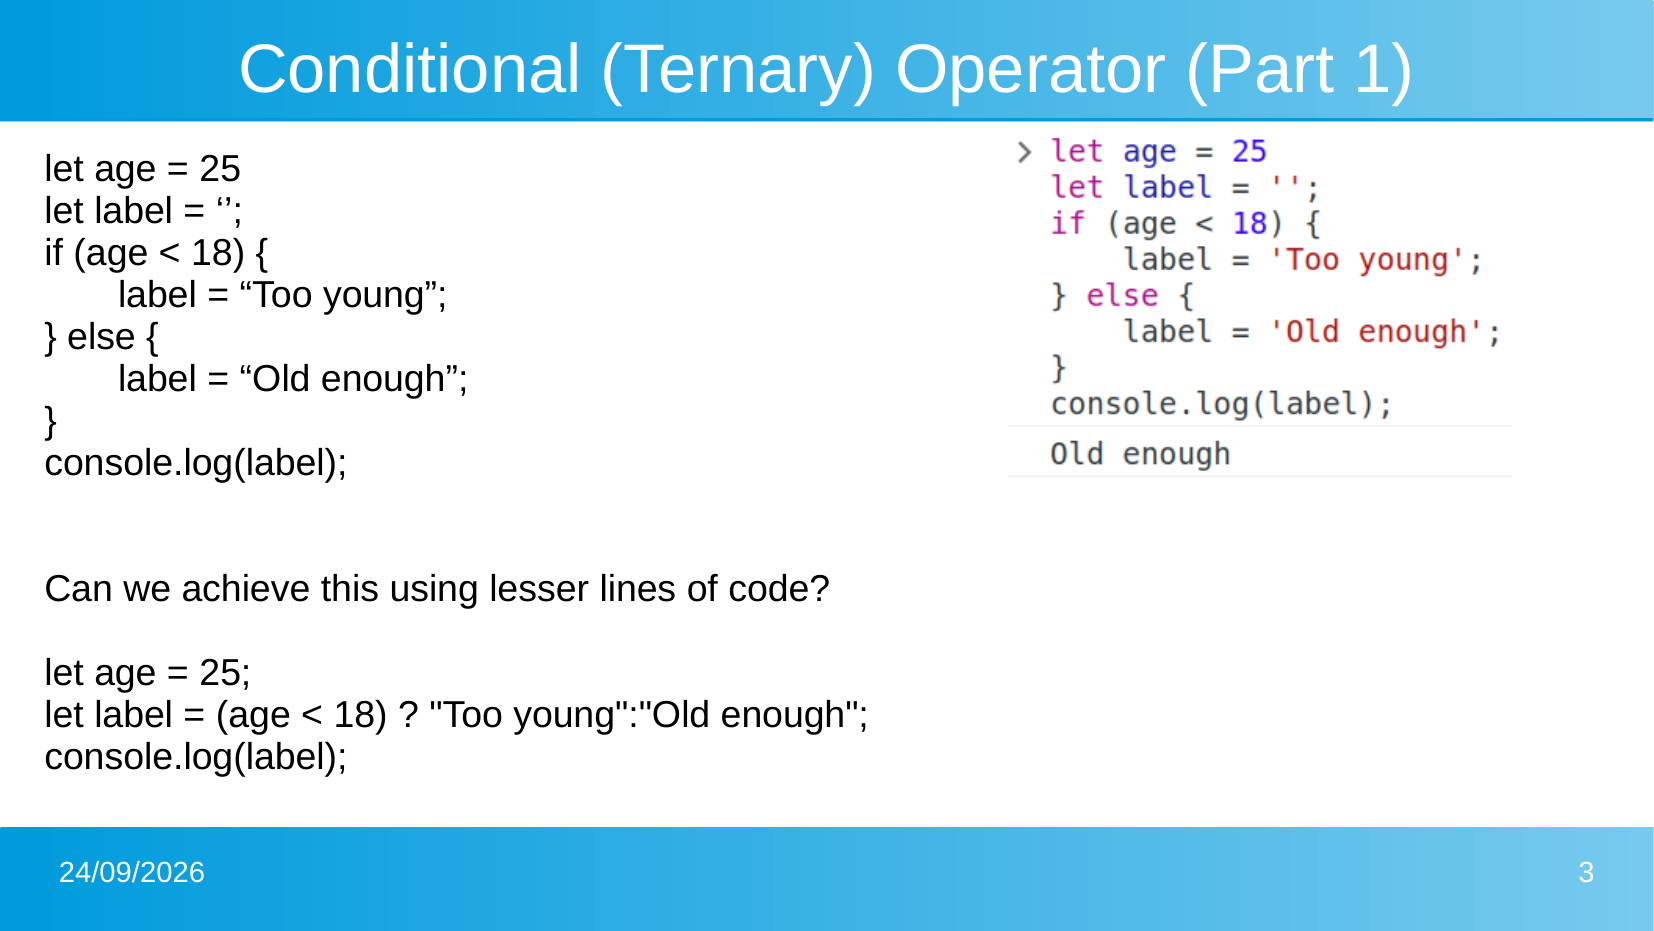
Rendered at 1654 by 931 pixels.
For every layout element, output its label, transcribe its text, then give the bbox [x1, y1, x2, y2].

text_box let age = 25 let label = ‘’; if (age < 18) { label = “Too young”; } else { label = “Old enough”; } console.log(label); Can we achieve this using lesser lines of code? let age = 25; let label = (age < 18) ? "Too young":"Old enough"; console.log(label); [29, 140, 1241, 911]
picture [1008, 129, 1512, 485]
title Conditional (Ternary) Operator (Part 1) [59, 29, 1595, 108]
